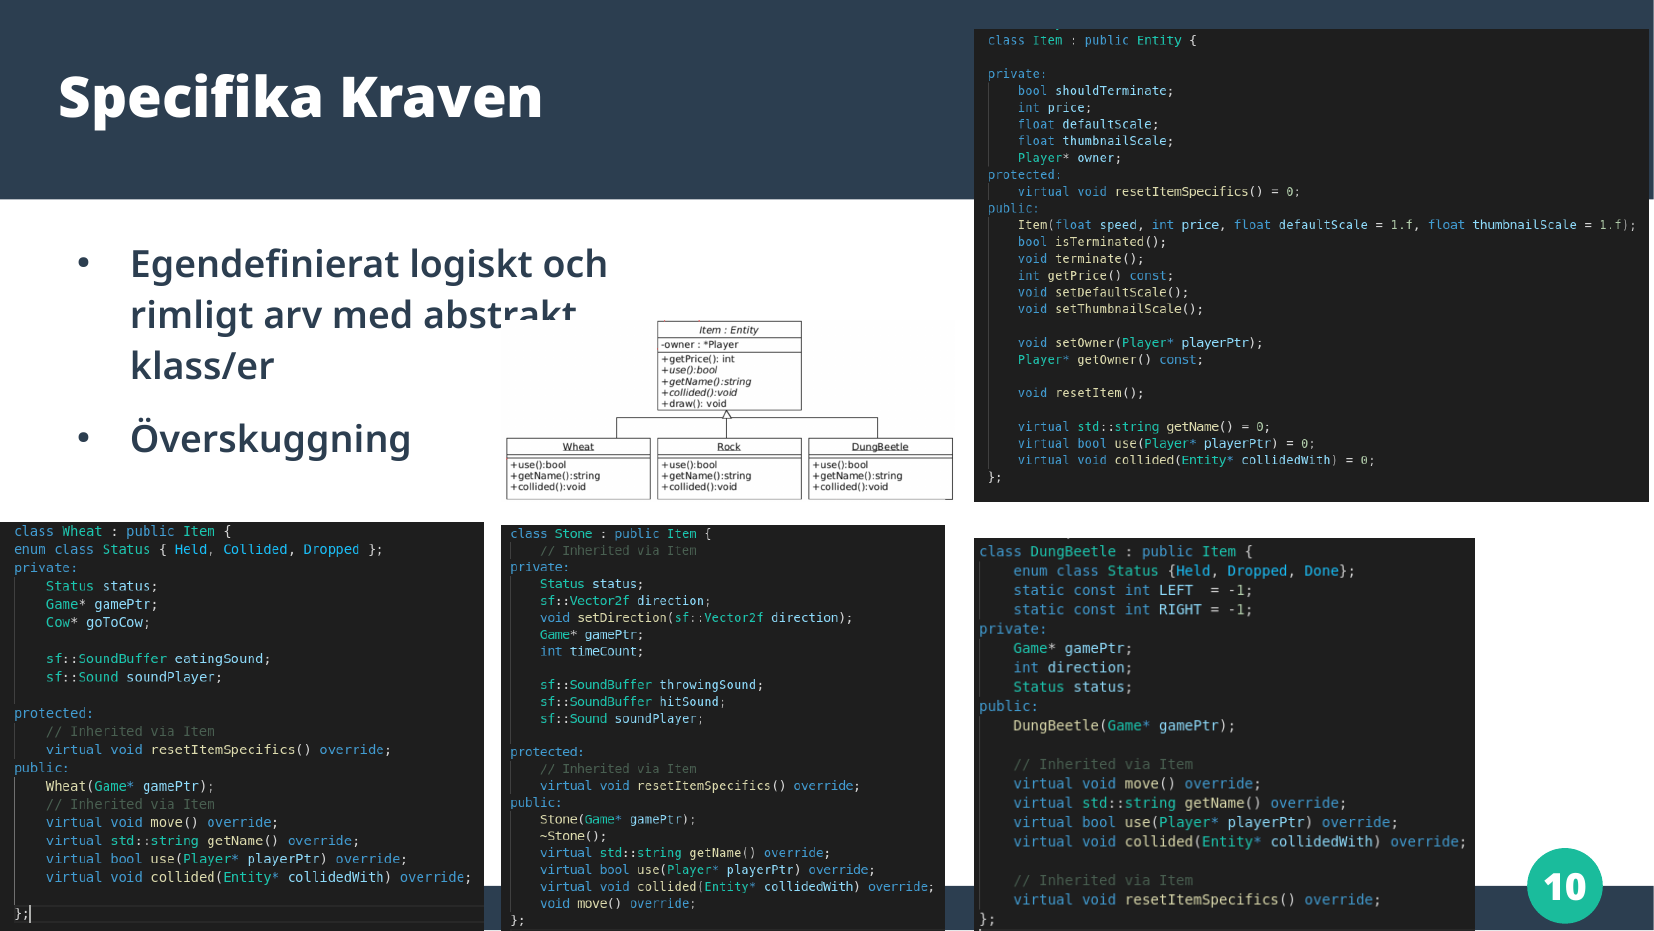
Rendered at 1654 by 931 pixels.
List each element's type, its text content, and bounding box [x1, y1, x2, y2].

picture [501, 525, 945, 931]
title Specifika Kraven [59, 37, 974, 155]
picture [0, 522, 484, 931]
picture [501, 320, 955, 502]
list Egendefinierat logiskt och rimligt arv med abstrakt klass/er Överskuggning [59, 237, 1595, 858]
picture [974, 29, 1649, 502]
picture [974, 538, 1475, 931]
